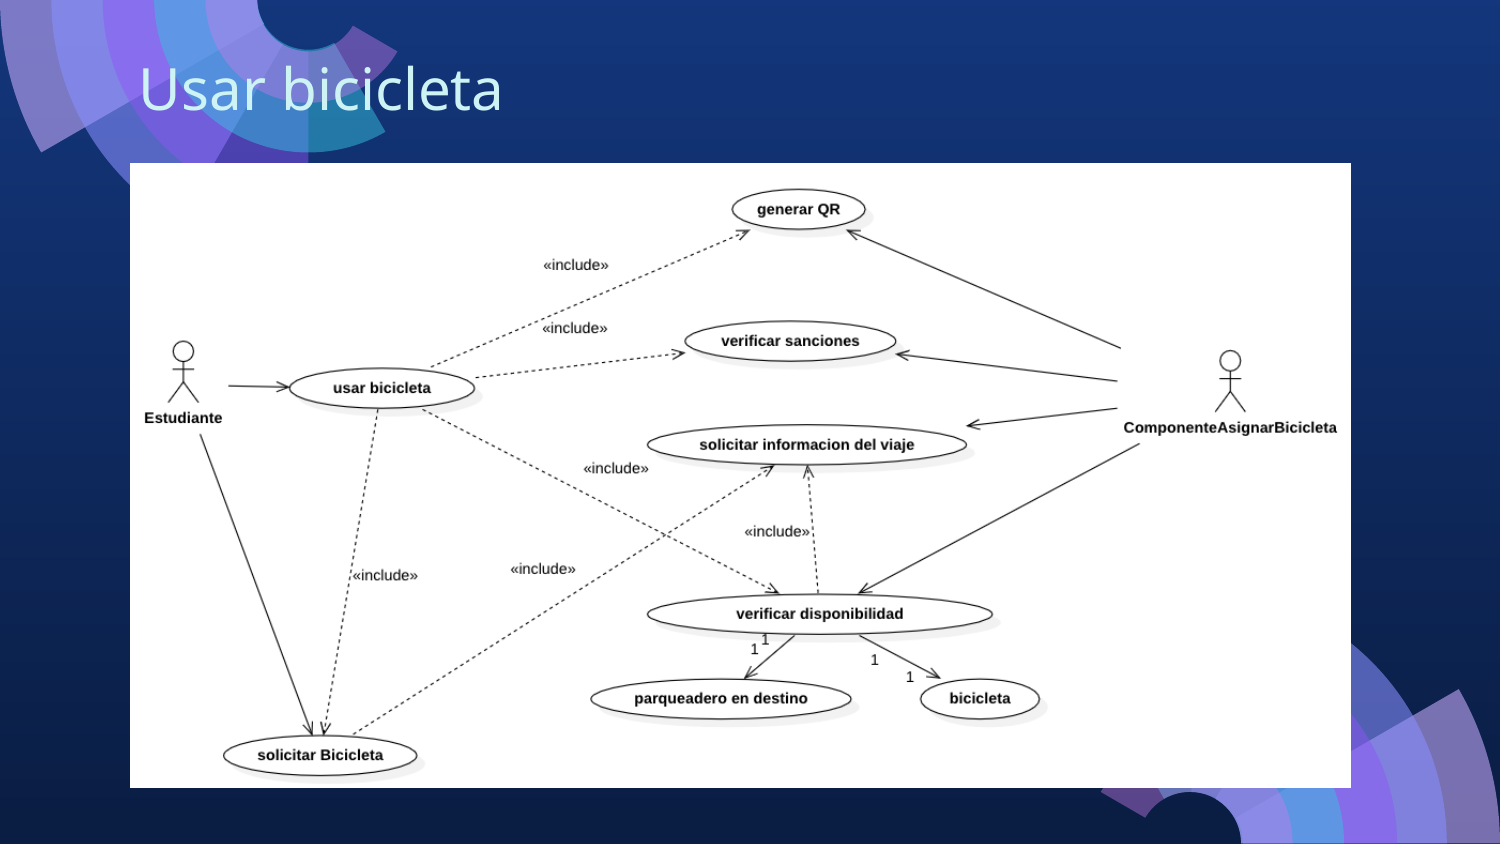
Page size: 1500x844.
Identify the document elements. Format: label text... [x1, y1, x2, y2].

title Usar bicicleta [123, 37, 751, 132]
picture [130, 163, 1351, 788]
